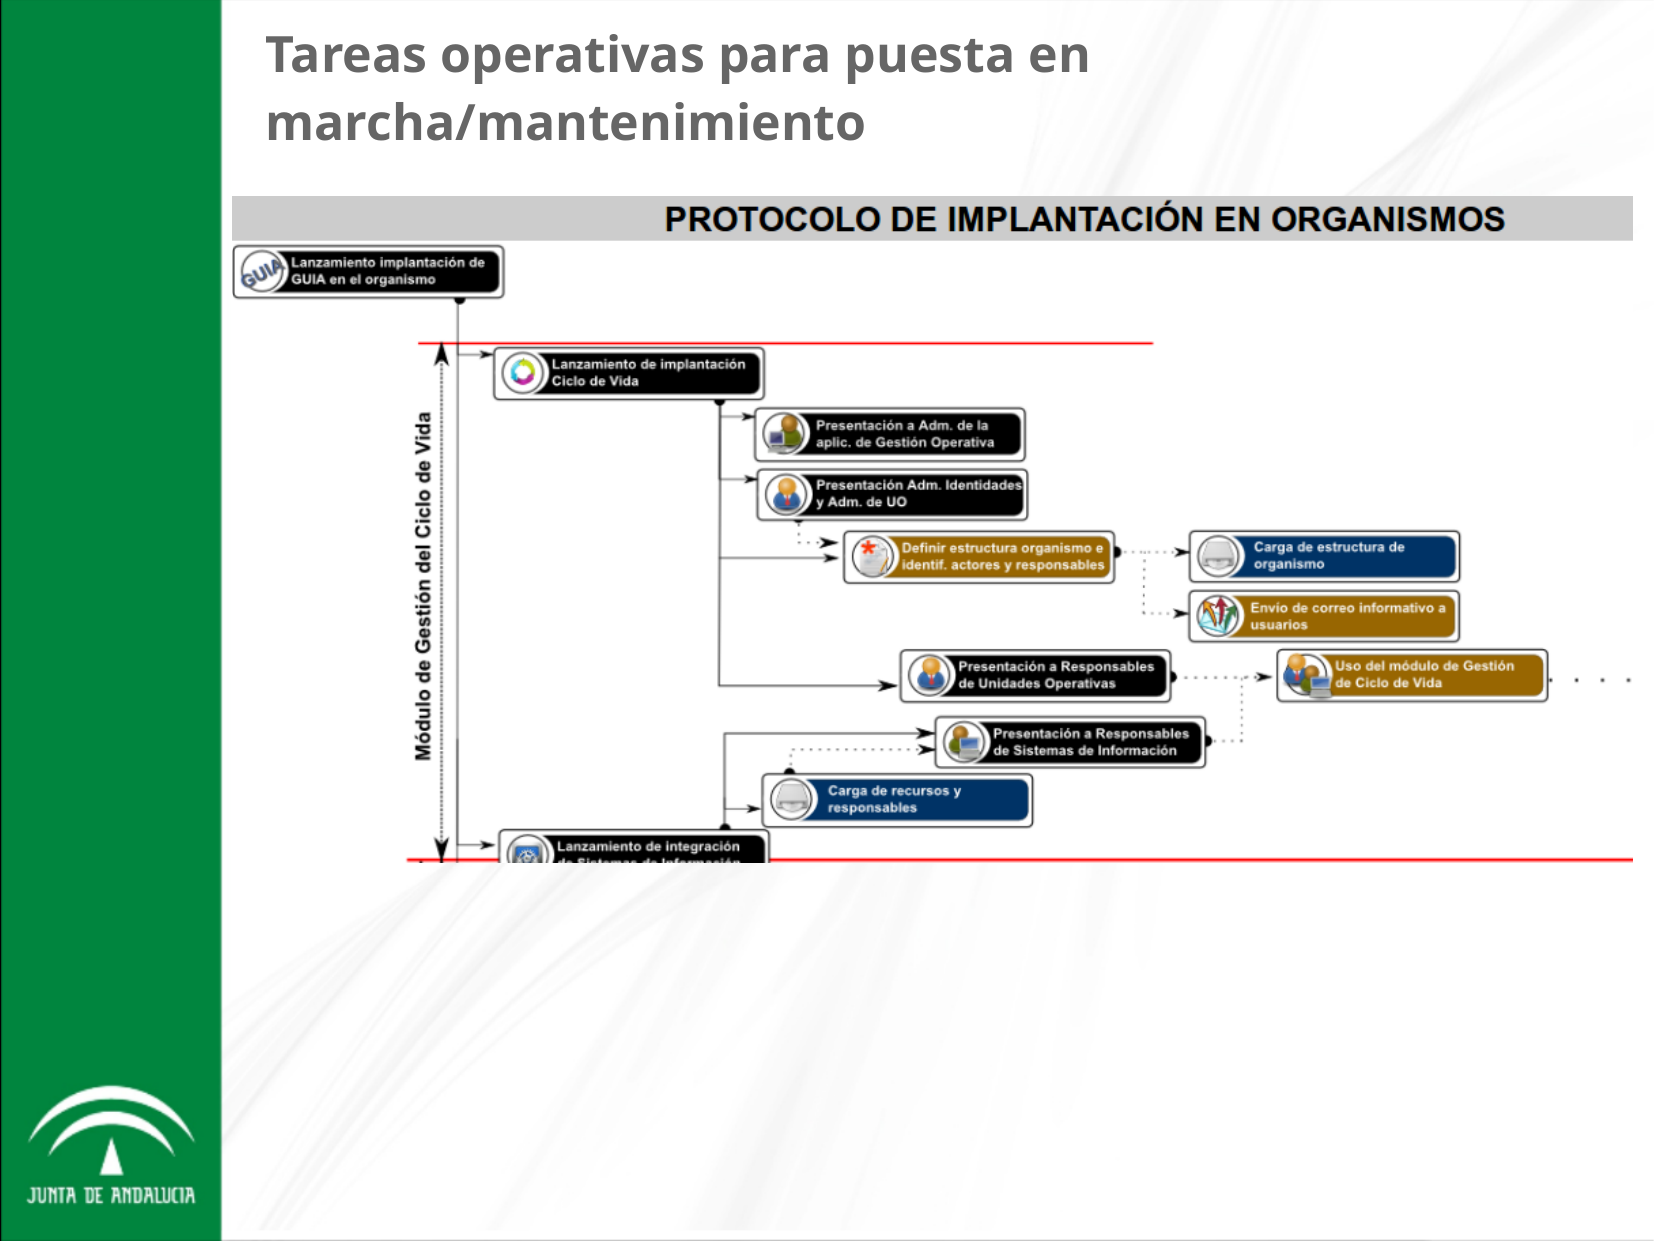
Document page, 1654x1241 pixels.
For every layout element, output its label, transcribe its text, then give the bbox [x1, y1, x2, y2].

title Tareas operativas para puesta en marcha/mantenimiento [265, 28, 1571, 146]
picture [0, 0, 1654, 1241]
